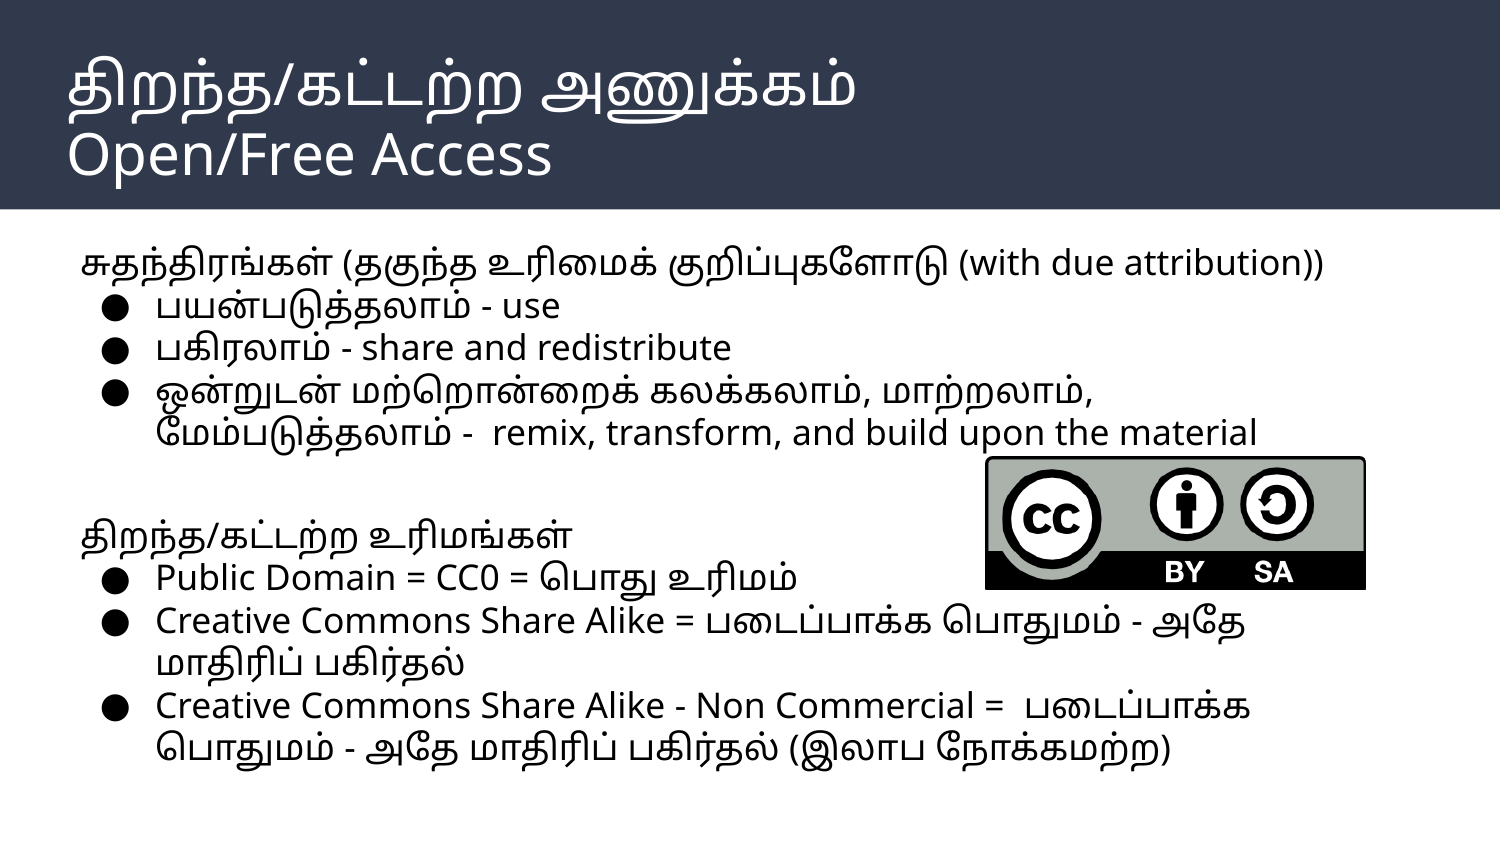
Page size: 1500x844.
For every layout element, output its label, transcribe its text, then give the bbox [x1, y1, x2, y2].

text_box சுதந்திரங்கள் (தகுந்த உரிமைக் குறிப்புகளோடு (with due attribution)) பயன்படுத்தலாம் - use பகிரலாம் - share and redistribute ஒன்றுடன் மற்றொன்றைக் கலக்கலாம், மாற்றலாம், மேம்படுத்தலாம் - remix, transform, and build upon the material திறந்த/கட்டற்ற உரிமங்கள் Public Domain = CC0 = பொது உரிமம் Creative Commons Share Alike = படைப்பாக்க பொதுமம் - அதே மாதிரிப் பகிர்தல் Creative Commons Share Alike - Non Commercial = படைப்பாக்க பொதுமம் - அதே மாதிரிப் பகிர்தல் (இலாப நோக்கமற்ற) [64, 225, 1408, 807]
title திறந்த/கட்டற்ற அணுக்கம் Open/Free Access [51, 32, 1449, 191]
picture [985, 456, 1366, 590]
